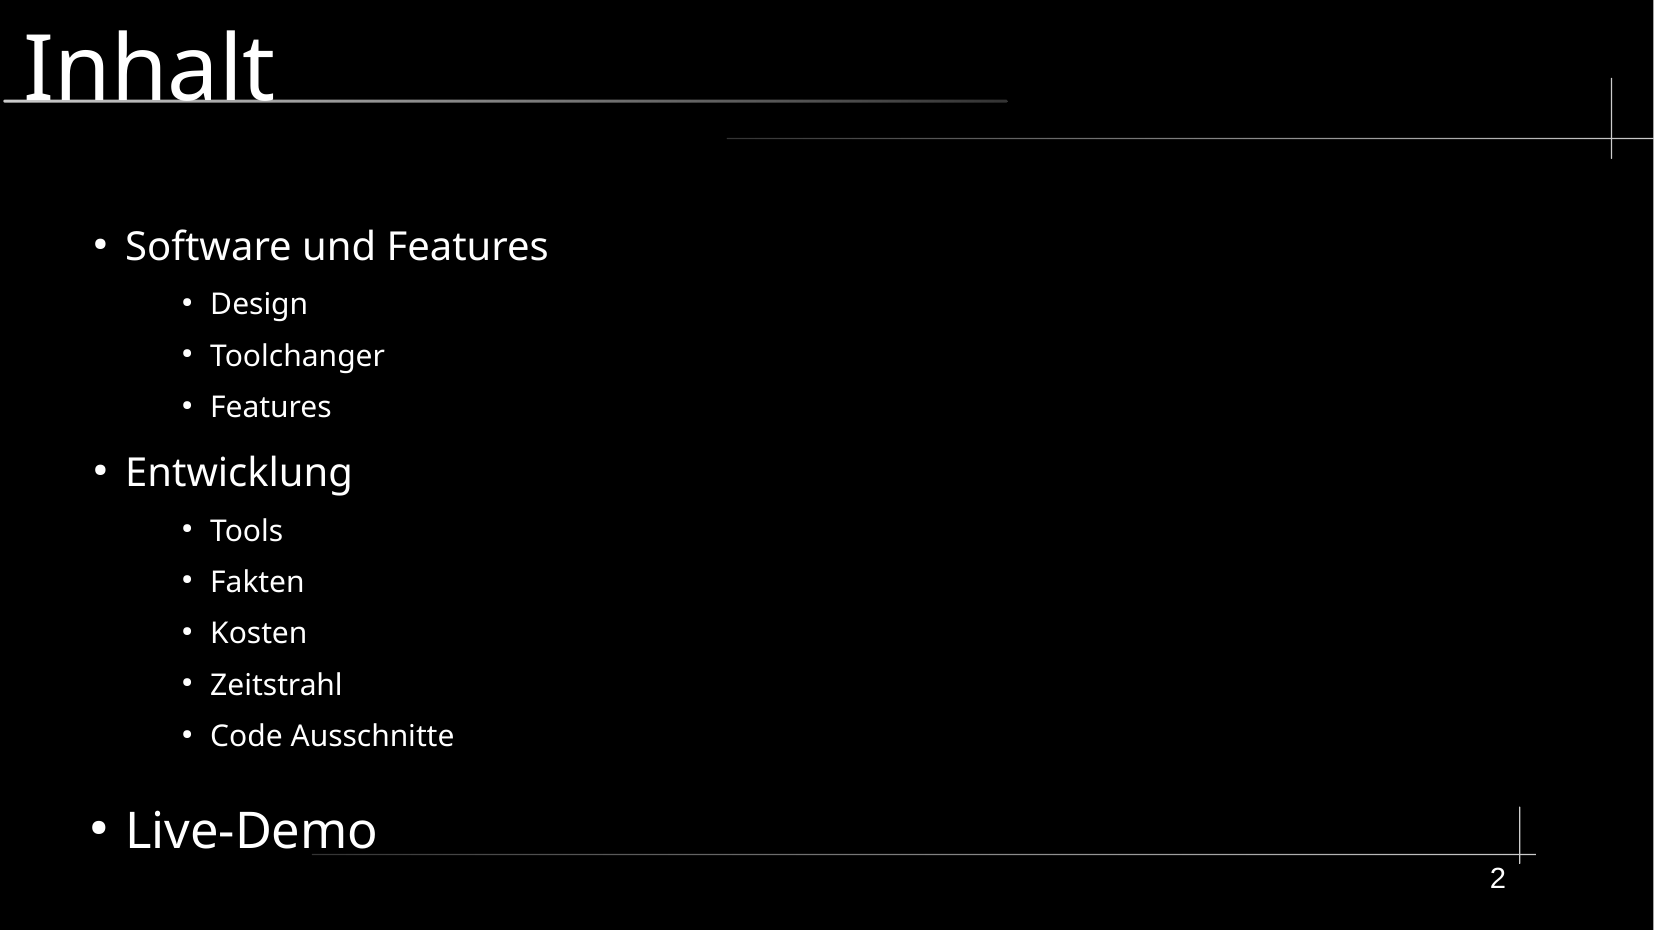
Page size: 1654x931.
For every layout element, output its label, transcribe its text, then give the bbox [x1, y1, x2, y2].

title Inhalt [23, 11, 1589, 119]
list Software und Features Design Toolchanger Features Entwicklung Tools Fakten Kosten Zeitstrahl Code Ausschnitte [82, 217, 1571, 758]
text_box Live-Demo [75, 787, 526, 853]
